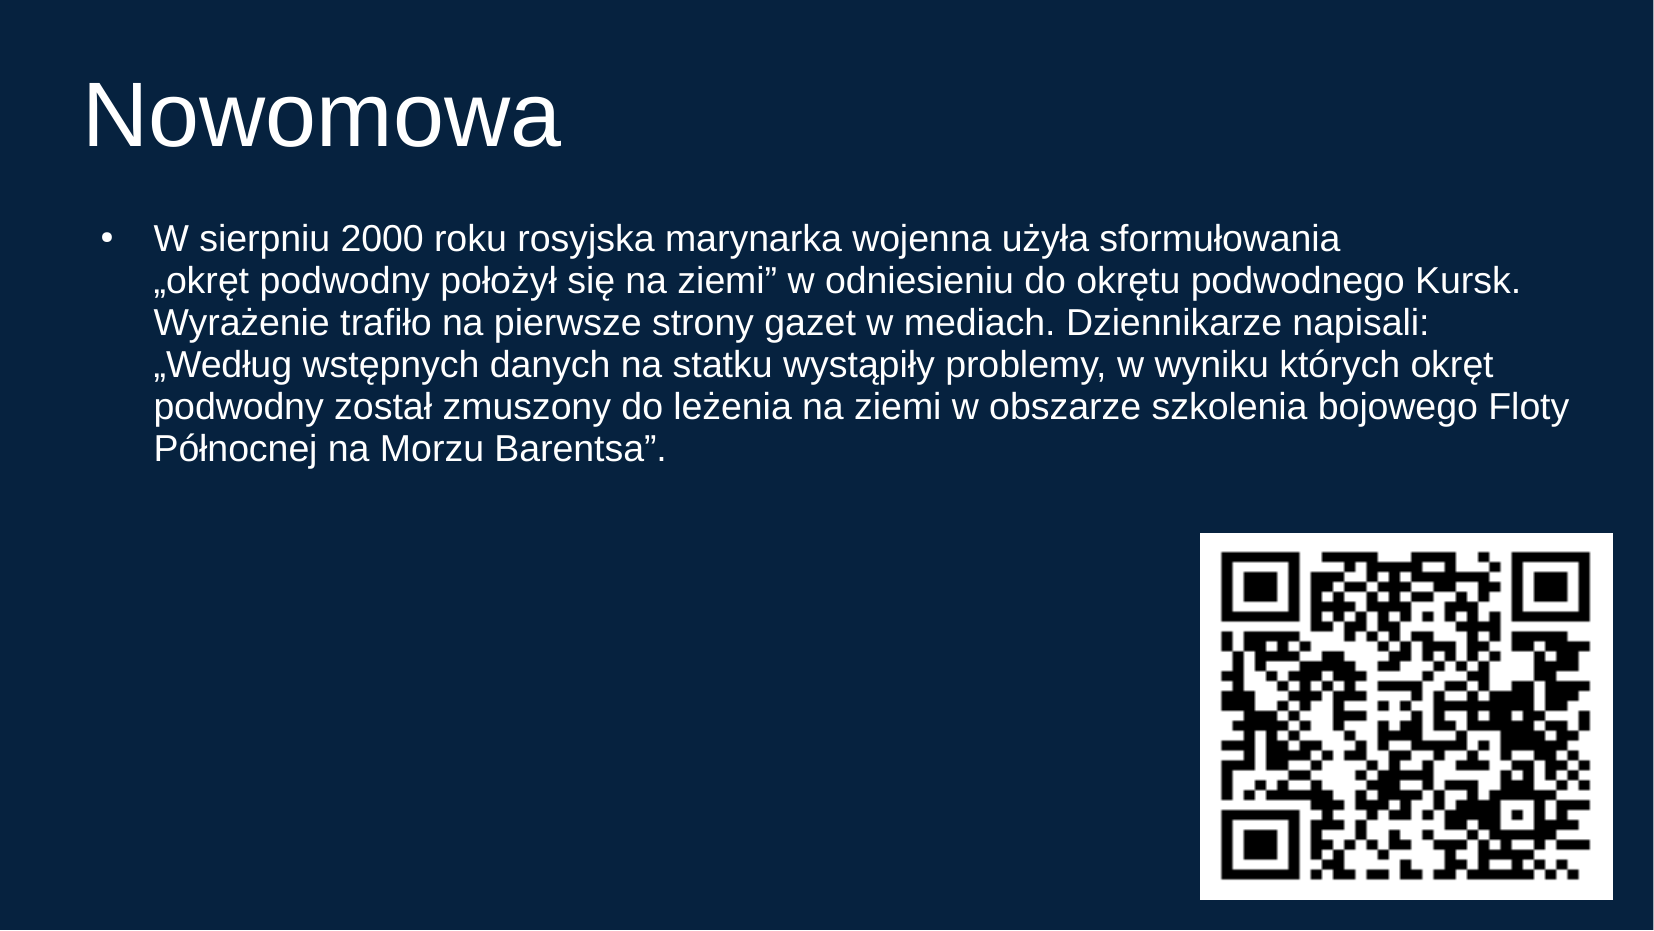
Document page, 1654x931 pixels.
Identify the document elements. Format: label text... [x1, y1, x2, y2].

title Nowomowa [82, 37, 1571, 193]
picture [1200, 533, 1613, 901]
list W sierpniu 2000 roku rosyjska marynarka wojenna użyła sformułowania „okręt podwodny położył się na ziemi” w odniesieniu do okrętu podwodnego Kursk. Wyrażenie trafiło na pierwsze strony gazet w mediach. Dziennikarze napisali: „Według wstępnych danych na statku wystąpiły problemy, w wyniku których okręt podwodny został zmuszony do leżenia na ziemi w obszarze szkolenia bojowego Floty Północnej na Morzu Barentsa”. [82, 217, 1571, 758]
